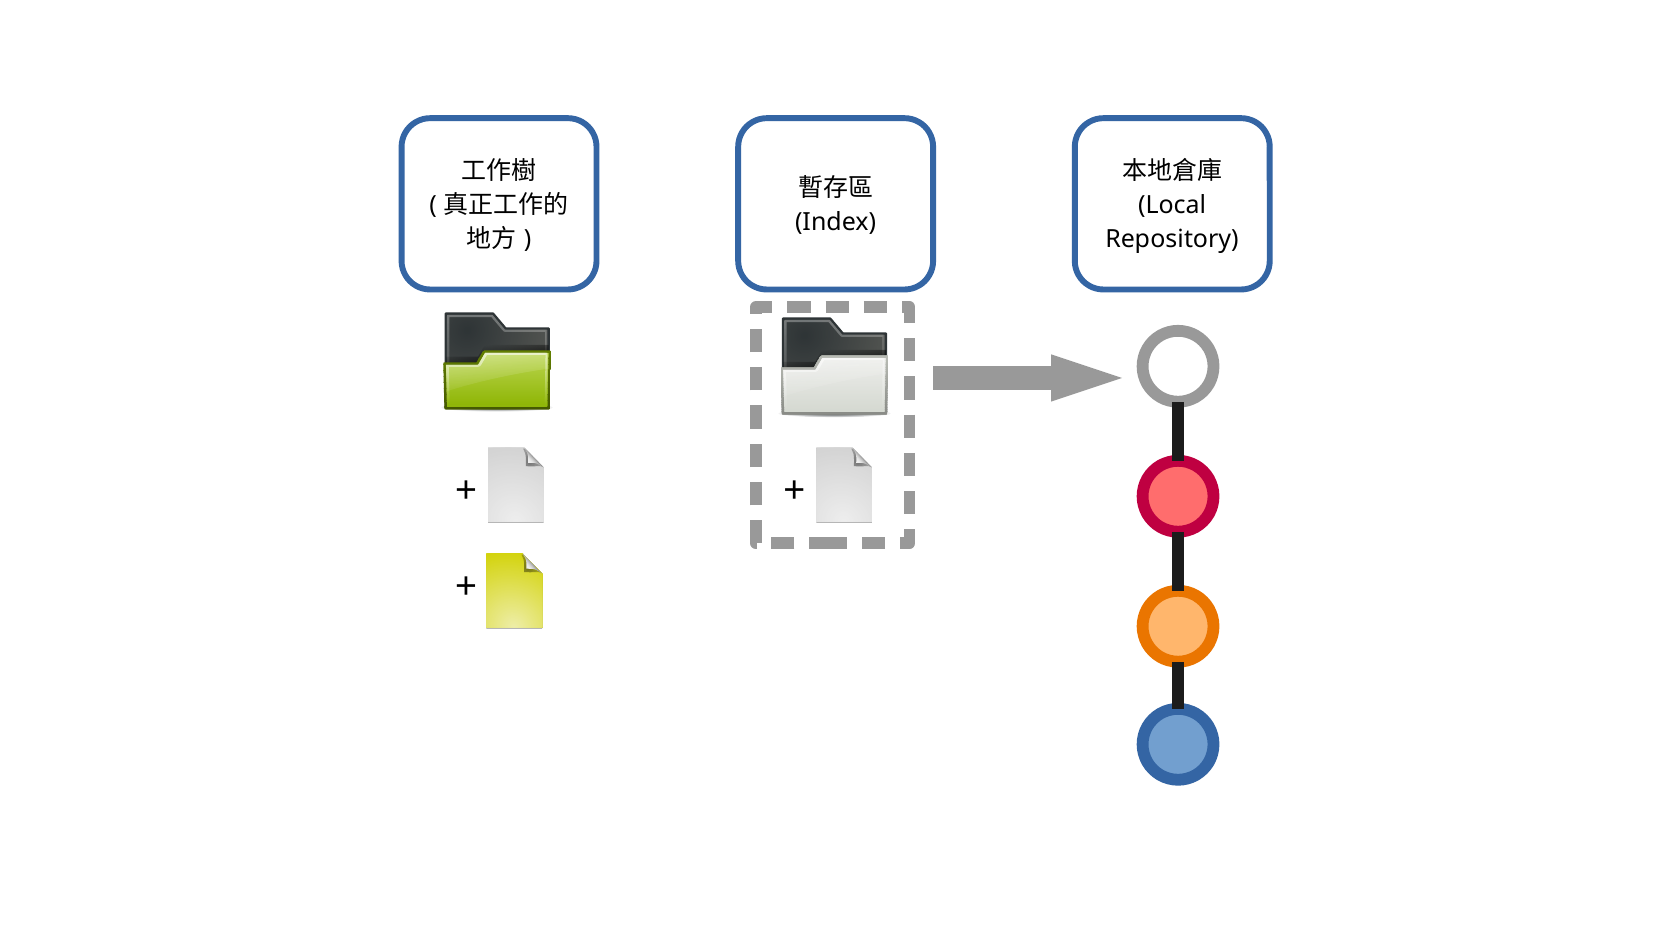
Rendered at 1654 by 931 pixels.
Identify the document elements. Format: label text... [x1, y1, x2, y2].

picture [474, 443, 558, 528]
text_box 本地倉庫 (Local Repository) [1074, 118, 1270, 290]
text_box [1142, 709, 1214, 780]
text_box 工作樹 (真正工作的地方) [401, 118, 597, 290]
text_box 暫存區 (Index) [738, 118, 934, 290]
text_box [1142, 461, 1214, 532]
picture [777, 308, 892, 423]
picture [472, 549, 556, 634]
picture [439, 303, 555, 418]
text_box [1142, 591, 1214, 662]
text_box + [440, 557, 493, 615]
picture [802, 443, 886, 528]
text_box + [440, 460, 493, 518]
text_box [1142, 330, 1214, 402]
text_box + [768, 460, 821, 518]
